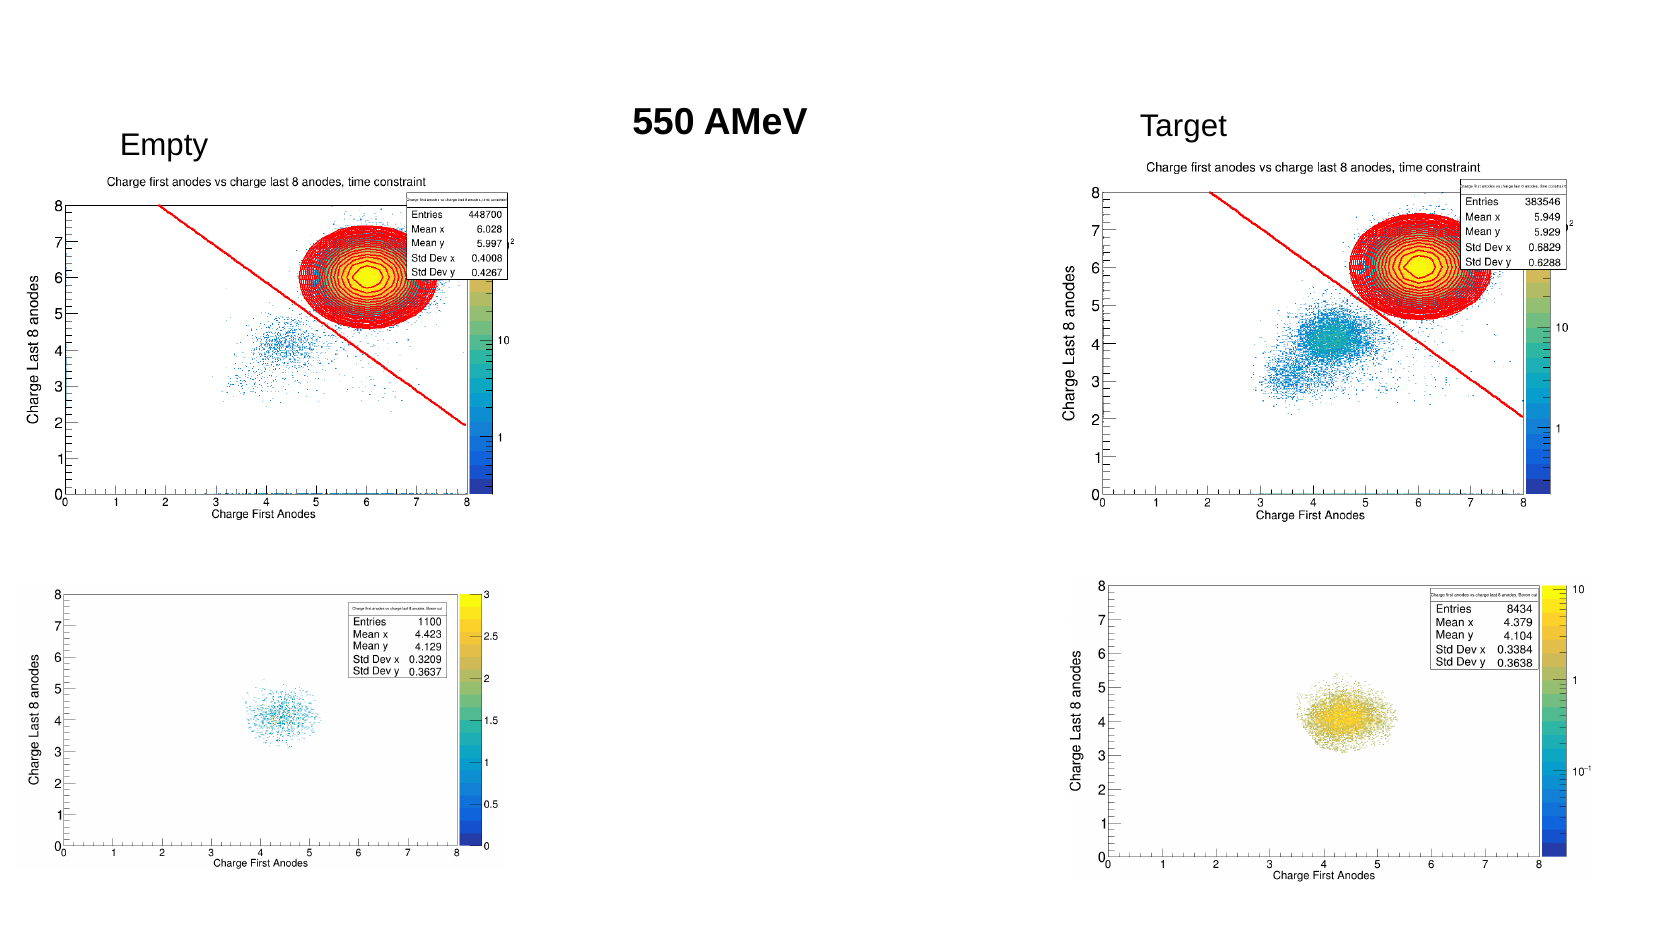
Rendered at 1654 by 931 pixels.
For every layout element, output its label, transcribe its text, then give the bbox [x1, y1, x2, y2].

picture [1065, 575, 1591, 885]
text_box 550 AMeV [405, 93, 1036, 151]
text_box Target [1125, 100, 1546, 151]
picture [15, 584, 505, 871]
picture [15, 169, 517, 530]
text_box Empty [105, 120, 526, 170]
picture [1050, 154, 1576, 532]
